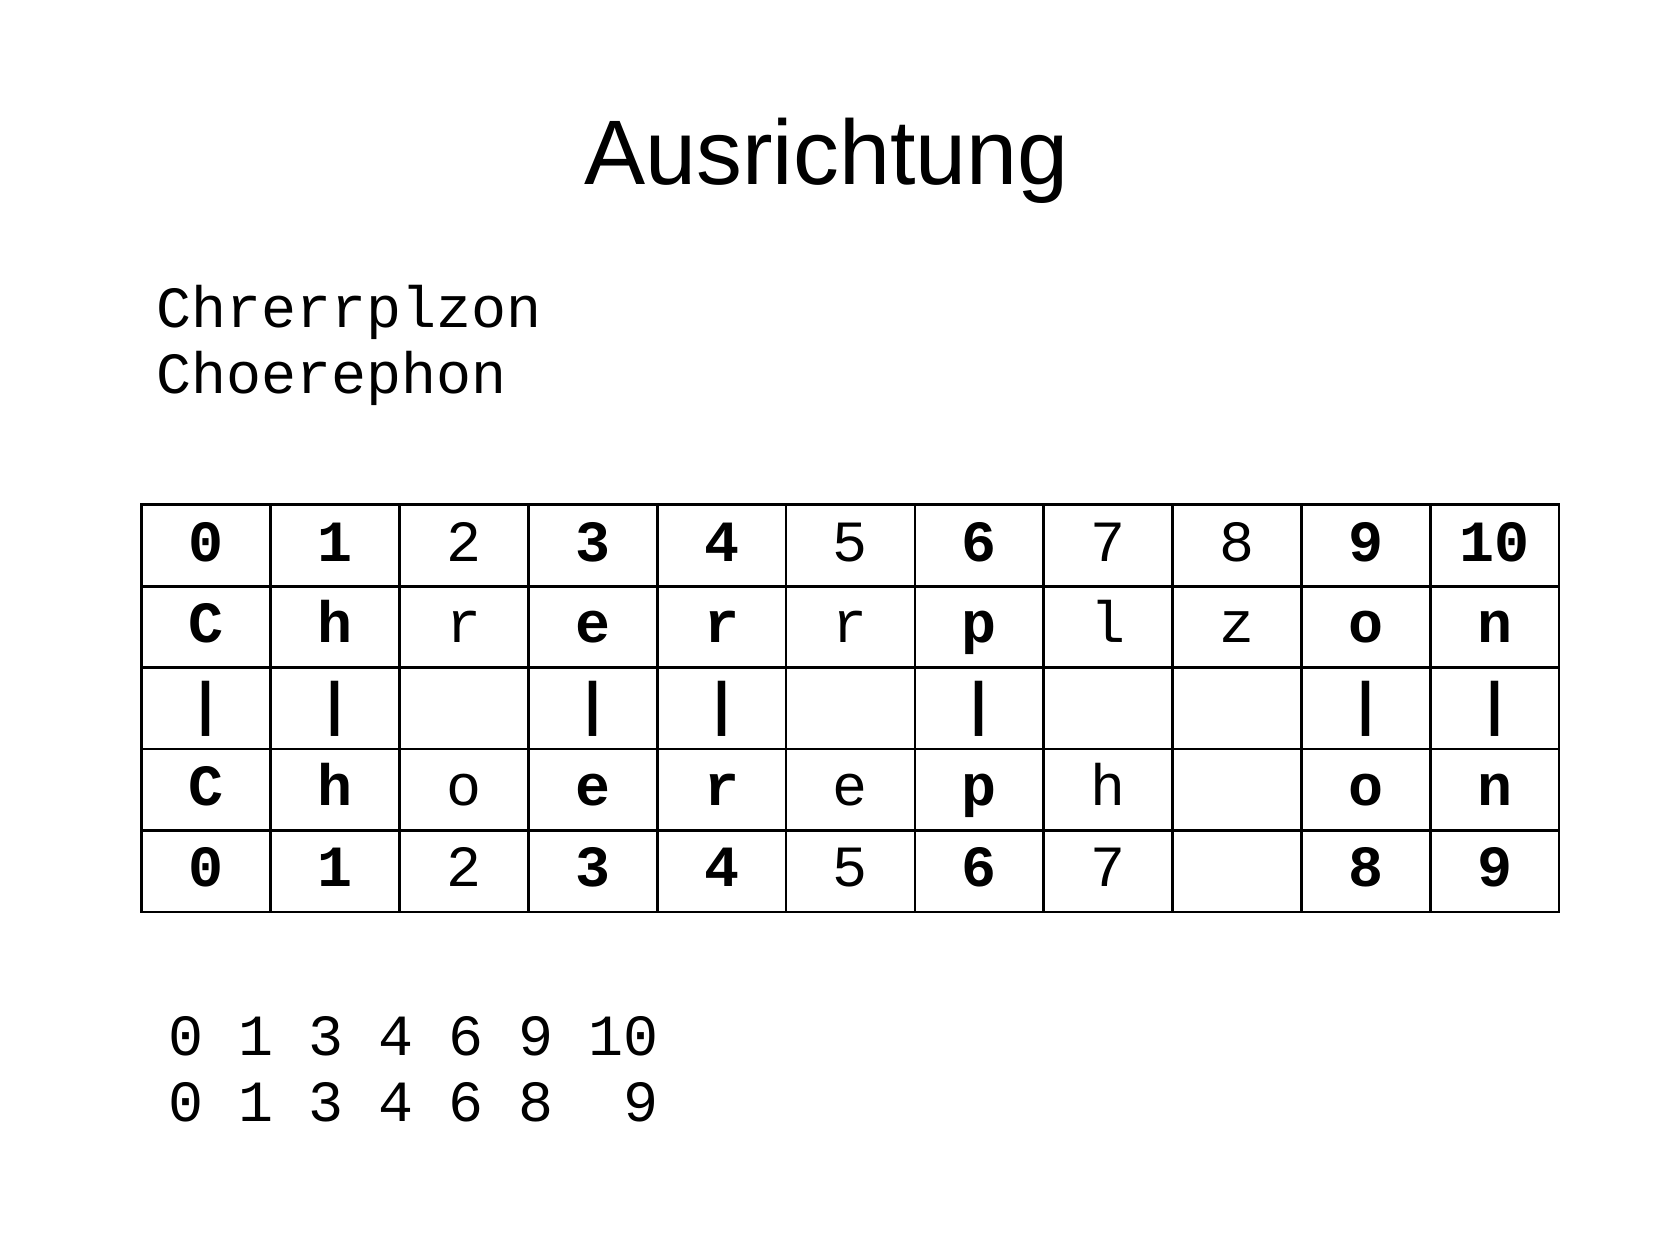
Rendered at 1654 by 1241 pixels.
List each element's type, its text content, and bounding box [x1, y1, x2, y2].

table_cell h [272, 750, 398, 829]
table_cell 2 [401, 832, 527, 911]
table_cell r [659, 750, 785, 829]
table_header 6 [916, 506, 1042, 585]
title Ausrichtung [82, 49, 1571, 257]
table_header 0 [143, 506, 269, 585]
table_cell h [272, 588, 398, 666]
table_cell p [916, 588, 1042, 666]
table_cell | [530, 669, 656, 748]
table_header 3 [530, 506, 656, 585]
table_header 10 [1432, 506, 1558, 585]
table_cell [1174, 832, 1300, 911]
table_header 9 [1303, 506, 1429, 585]
table_cell | [143, 669, 269, 748]
table_cell 0 [143, 832, 269, 911]
table_cell 8 [1303, 832, 1429, 911]
table_cell 5 [787, 832, 914, 911]
table_cell [1045, 669, 1171, 748]
table_cell [787, 669, 914, 748]
table_cell o [401, 750, 527, 829]
table_cell [1174, 750, 1300, 829]
table_header 2 [401, 506, 527, 585]
table_cell l [1045, 588, 1171, 666]
table_cell e [787, 750, 914, 829]
table_cell e [530, 750, 656, 829]
text_box Chrerrplzon Choerephon [141, 271, 1205, 445]
table_cell 1 [272, 832, 398, 911]
table_header 4 [659, 506, 785, 585]
table_cell r [659, 588, 785, 666]
table_cell | [1432, 669, 1558, 748]
table_cell r [787, 588, 914, 666]
table_header 5 [787, 506, 914, 585]
table_cell 6 [916, 832, 1042, 911]
table_cell C [143, 588, 269, 666]
table_header 1 [272, 506, 398, 585]
table_cell C [143, 750, 269, 829]
table_cell | [272, 669, 398, 748]
table_header 8 [1174, 506, 1300, 585]
table_cell [1174, 669, 1300, 748]
table_cell | [1303, 669, 1429, 748]
table_cell z [1174, 588, 1300, 666]
table_cell | [659, 669, 785, 748]
table_header 7 [1045, 506, 1171, 585]
table_cell 9 [1432, 832, 1558, 911]
table_cell 3 [530, 832, 656, 911]
table_cell r [401, 588, 527, 666]
table_cell o [1303, 588, 1429, 666]
table_cell o [1303, 750, 1429, 829]
table_cell [401, 669, 527, 748]
table_cell h [1045, 750, 1171, 829]
table_cell 4 [659, 832, 785, 911]
text_box 0 1 3 4 6 9 10 0 1 3 4 6 8 9 [153, 999, 1019, 1131]
table_cell e [530, 588, 656, 666]
table_cell n [1432, 750, 1558, 829]
table_cell p [916, 750, 1042, 829]
table_cell n [1432, 588, 1558, 666]
table_cell 7 [1045, 832, 1171, 911]
table_cell | [916, 669, 1042, 748]
